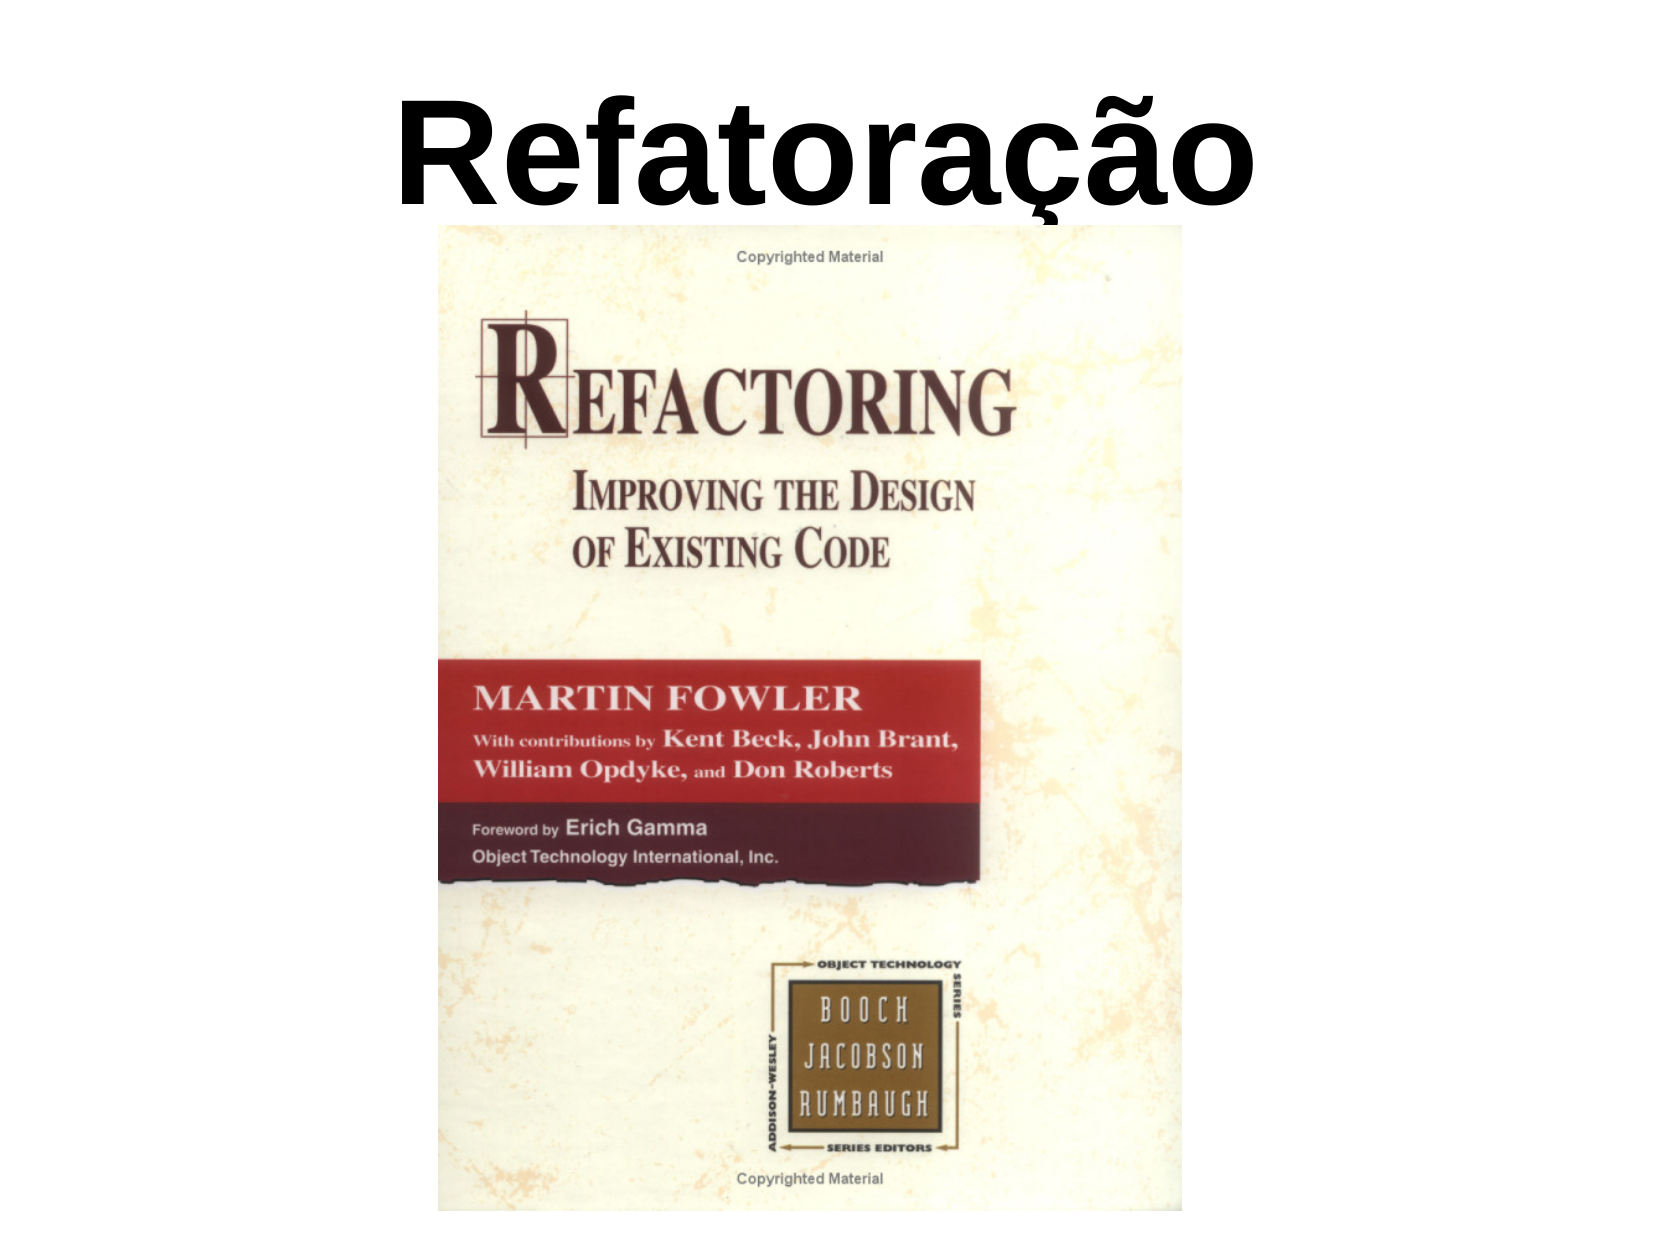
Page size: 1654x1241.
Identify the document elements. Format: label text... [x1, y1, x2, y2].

picture [438, 225, 1182, 1211]
title Refatoração [82, 49, 1571, 257]
